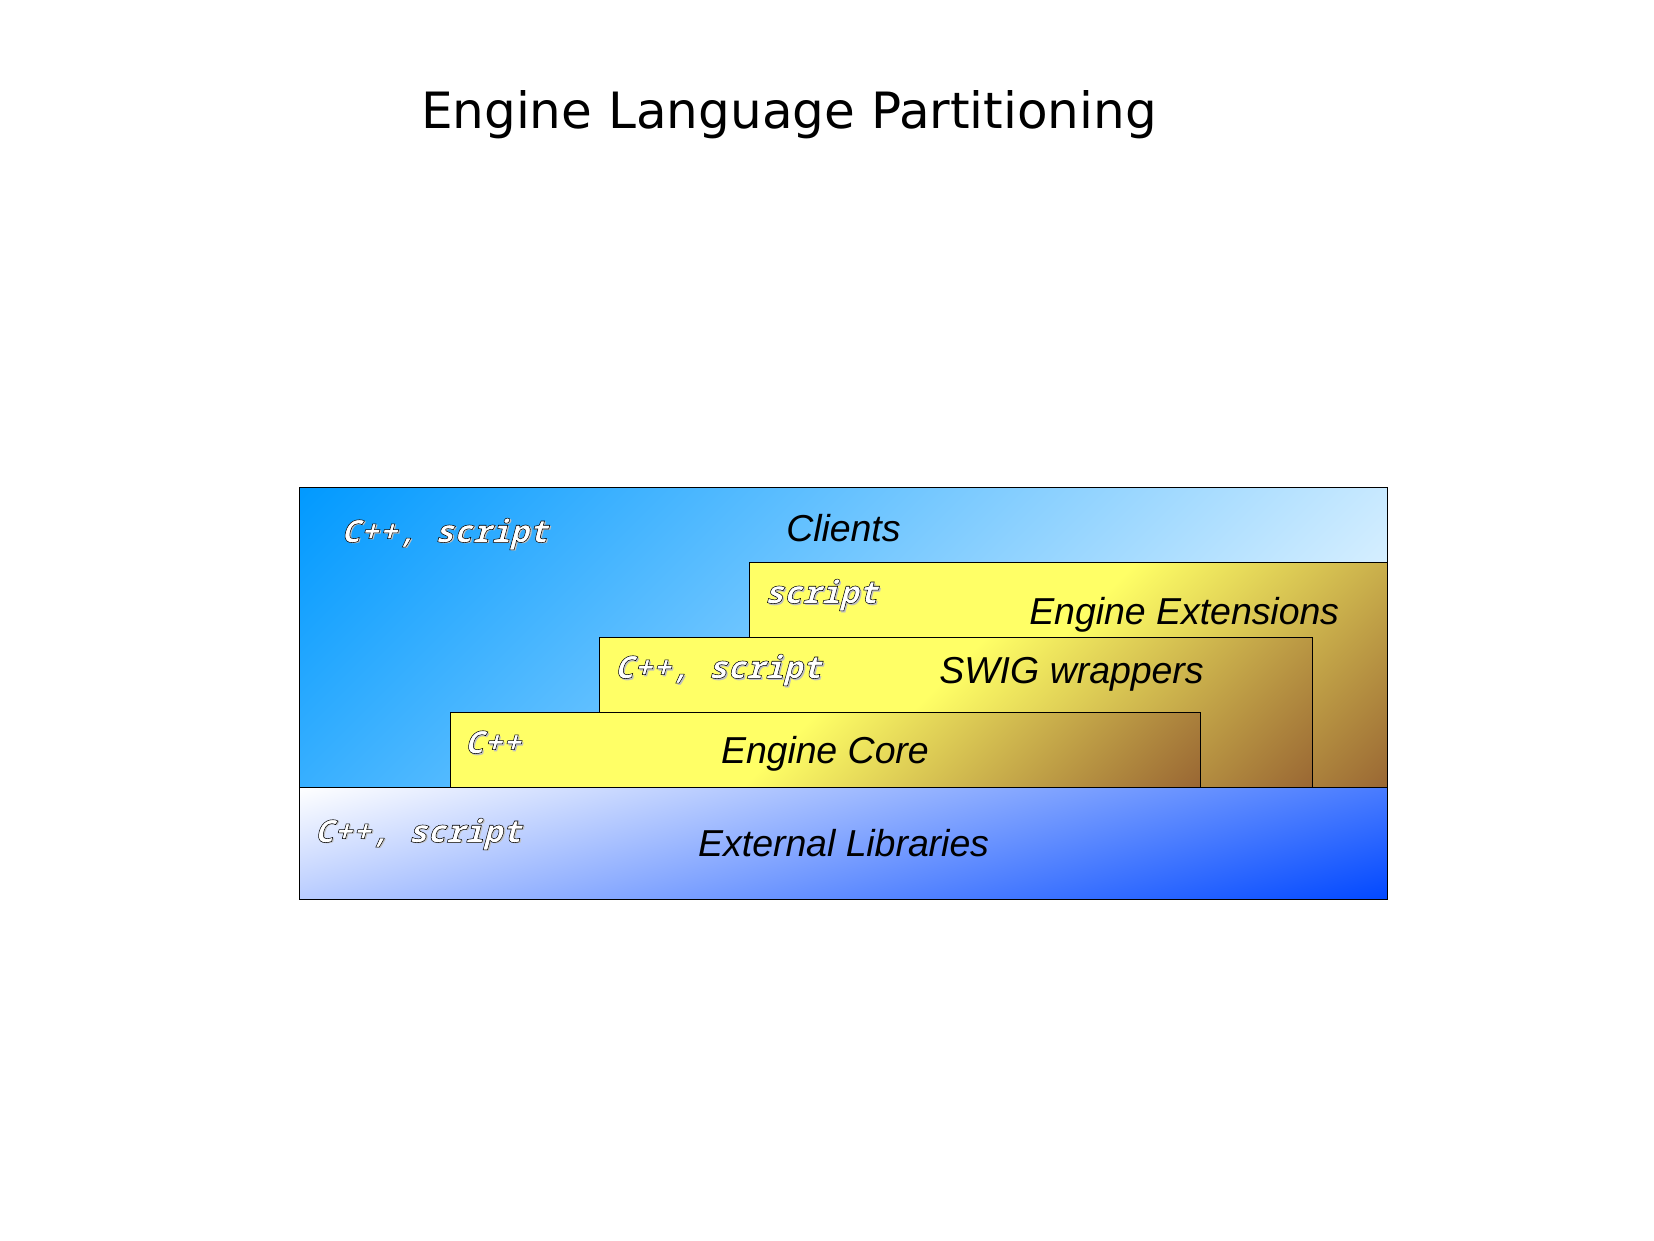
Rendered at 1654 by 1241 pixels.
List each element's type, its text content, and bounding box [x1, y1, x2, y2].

text_box Engine Core [450, 712, 1201, 787]
text_box Engine Language Partitioning [406, 75, 1463, 149]
text_box External Libraries [299, 787, 1388, 900]
text_box script [750, 562, 893, 624]
text_box SWIG wrappers [599, 637, 1313, 787]
text_box C++ [450, 712, 536, 774]
text_box C++, script [300, 801, 536, 863]
text_box Engine Extensions [749, 562, 1388, 787]
text_box C++, script [600, 637, 836, 699]
text_box Clients [299, 487, 1388, 787]
text_box C++, script [326, 501, 563, 563]
